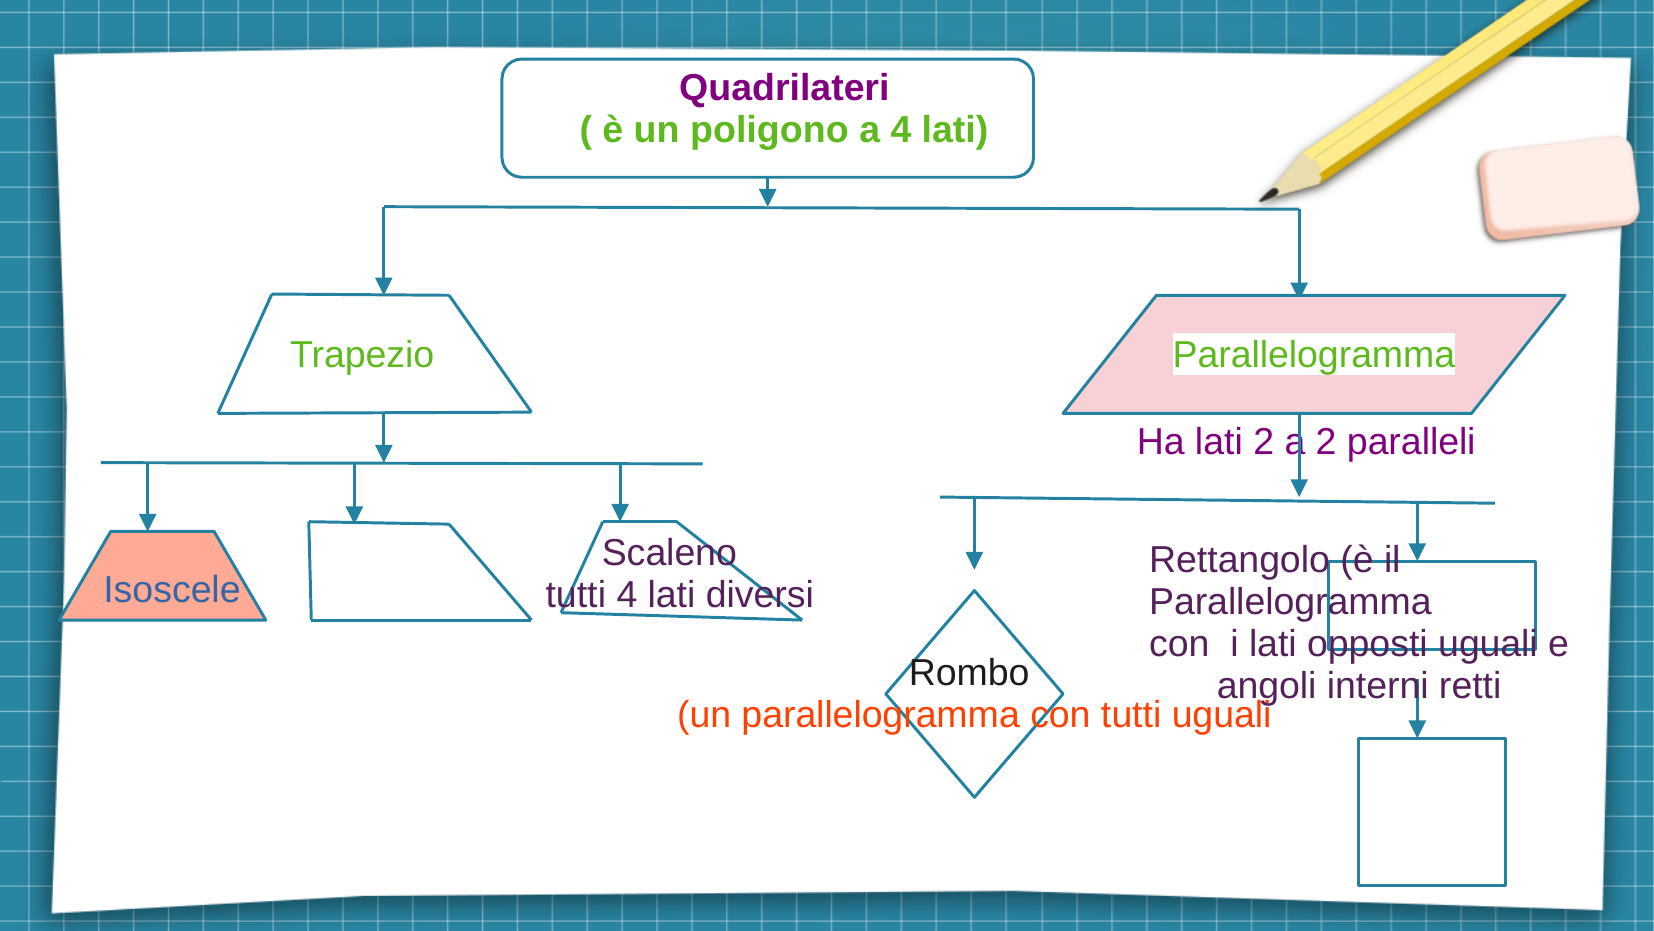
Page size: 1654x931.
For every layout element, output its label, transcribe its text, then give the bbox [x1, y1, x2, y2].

text_box Ha lati 2 a 2 paralleli [1301, 413, 1506, 473]
text_box [501, 59, 1034, 178]
text_box Isoscele [88, 561, 266, 621]
text_box [1358, 738, 1506, 886]
text_box Rettangolo (è il Parallelogramma con i lati opposti uguali e angoli interni retti [1134, 531, 1585, 715]
text_box [93, 531, 232, 561]
picture [0, 0, 1654, 931]
text_box Parallelogramma [1062, 295, 1566, 414]
text_box Trapezio [275, 325, 450, 383]
text_box Ha lati 2 a 2 paralleli [1122, 413, 1298, 473]
text_box Quadrilateri ( è un poligono a 4 lati) [564, 59, 1004, 158]
text_box Scaleno tutti 4 lati diversi [520, 524, 829, 623]
text_box [59, 570, 88, 621]
text_box Rombo (un parallelogramma con tutti uguali [885, 590, 1064, 798]
